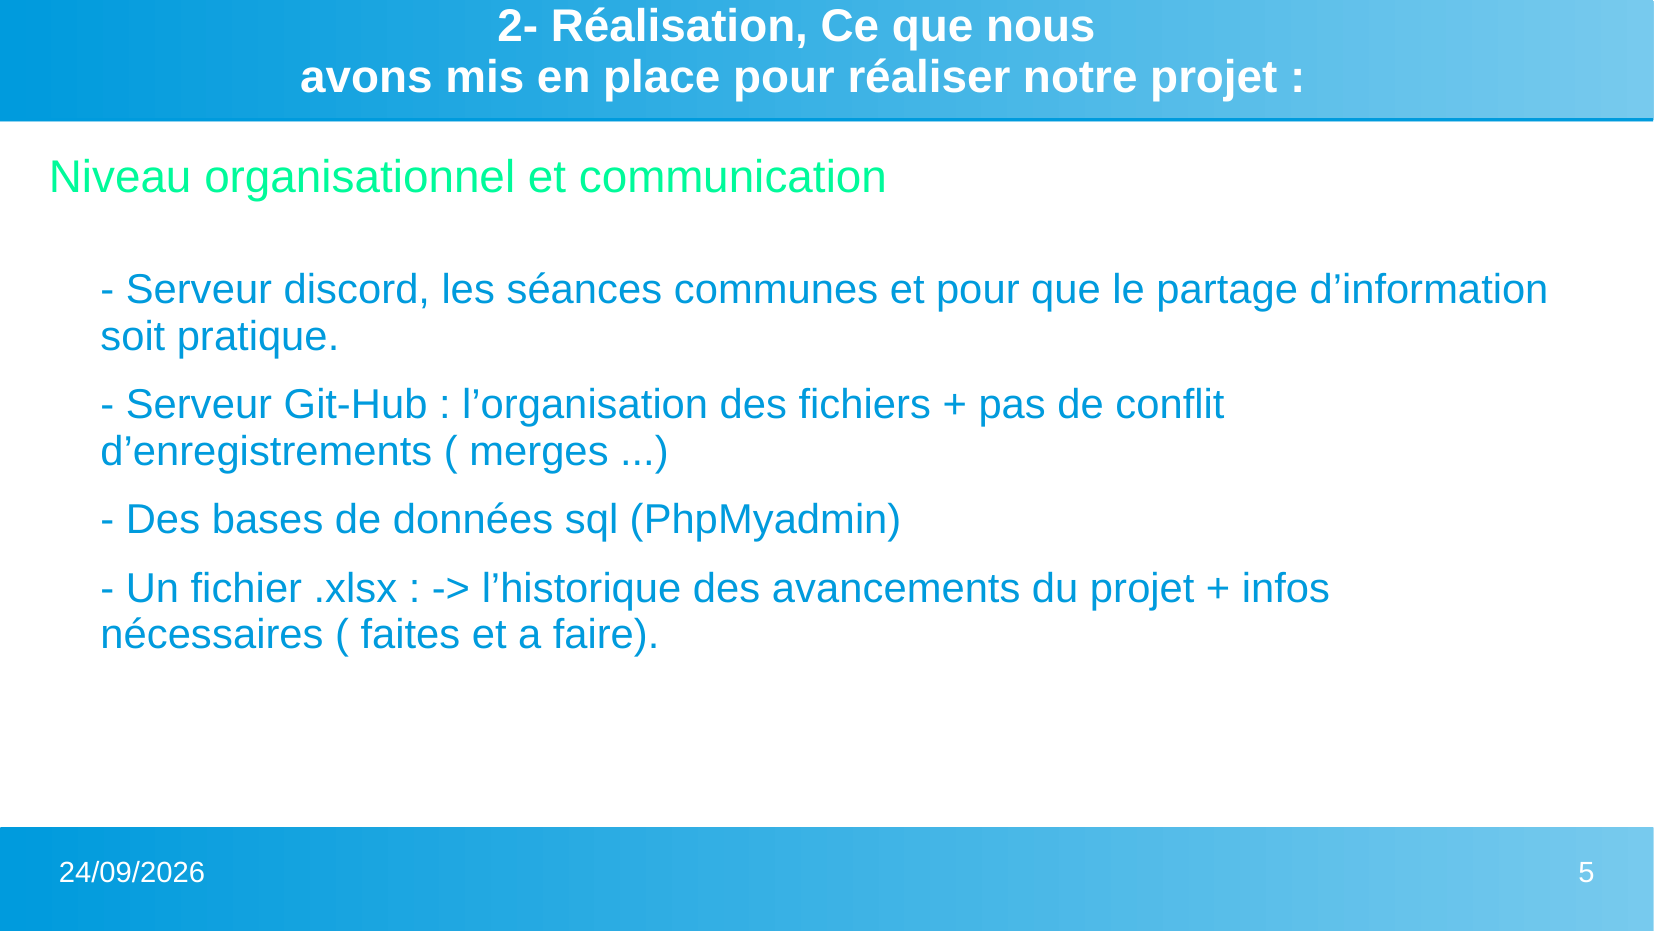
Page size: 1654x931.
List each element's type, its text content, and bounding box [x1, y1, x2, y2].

title 2- Réalisation, Ce que nous avons mis en place pour réaliser notre projet : [35, 0, 1571, 103]
title Niveau organisationnel et communication [39, 137, 898, 216]
list - Serveur discord, les séances communes et pour que le partage d’information soit pratique. - Serveur Git-Hub : l’organisation des fichiers + pas de conflit d’enregistrements ( merges ...) - Des bases de données sql (PhpMyadmin) - Un fichier .xlsx : -> l’historique des avancements du projet + infos nécessaires ( faites et a faire). [29, 265, 1565, 857]
